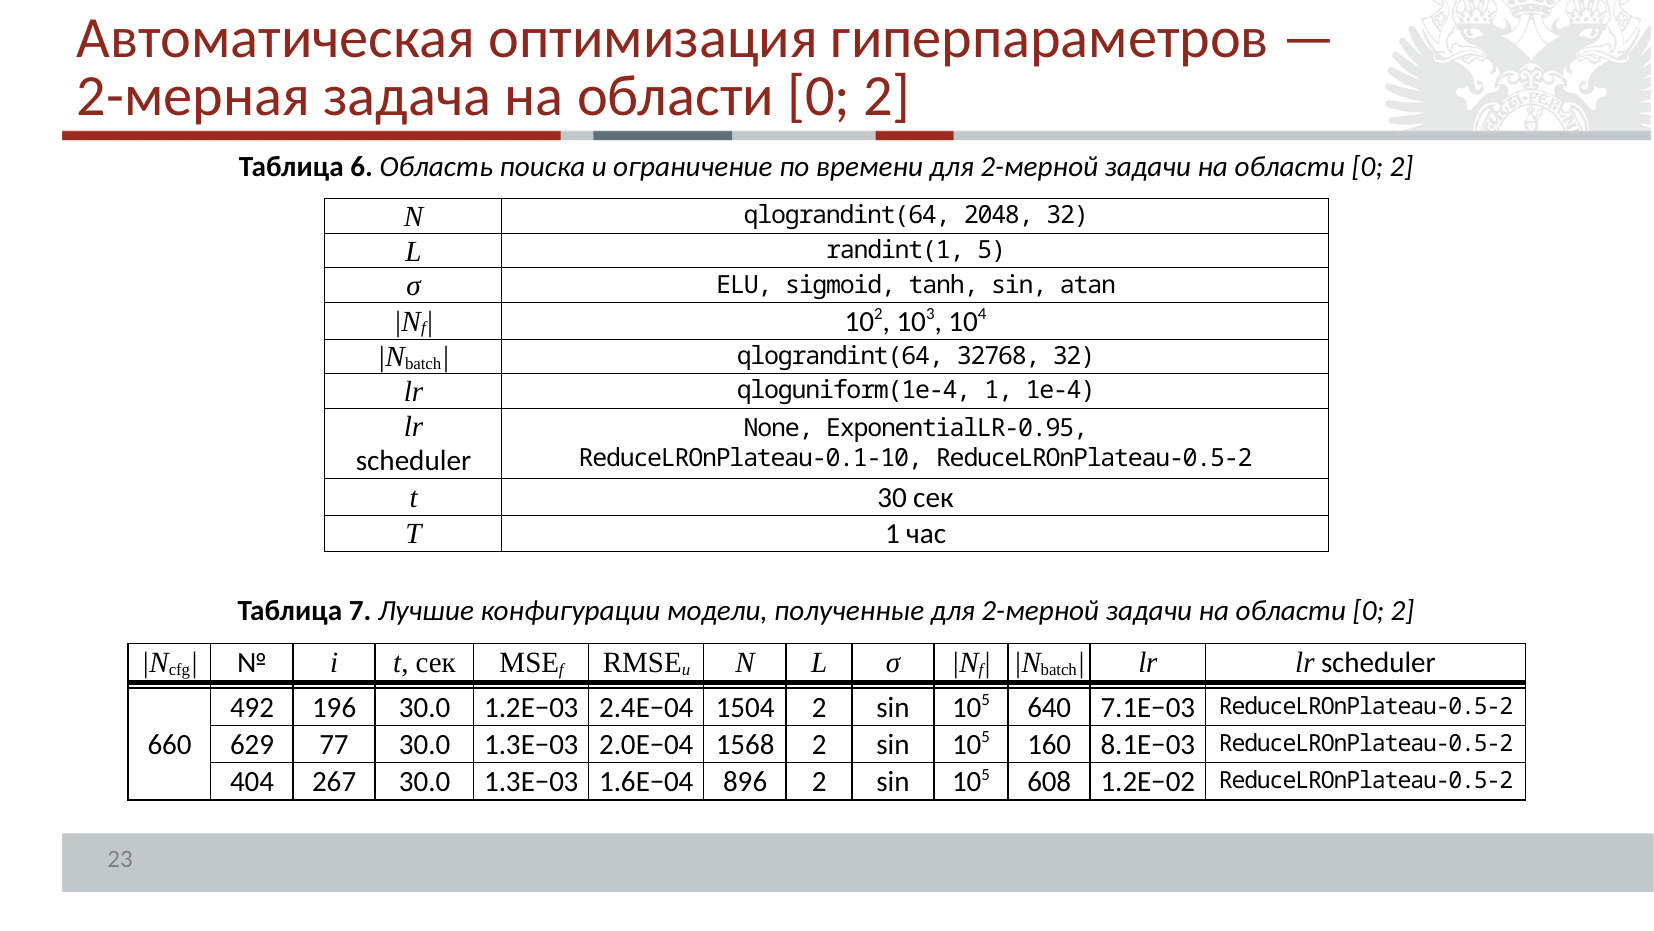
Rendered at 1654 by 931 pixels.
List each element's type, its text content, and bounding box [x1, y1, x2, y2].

picture [0, 0, 1654, 931]
title Автоматическая оптимизация гиперпараметров — 2-мерная задача на области [0; 2] [76, 13, 1565, 131]
text_box Таблица 7. Лучшие конфигурации модели, полученные для 2-мерной задачи на области [0; 2] [222, 590, 1431, 635]
text_box Таблица 6. Область поиска и ограничение по времени для 2-мерной задачи на области [0; 2] [224, 147, 1430, 192]
